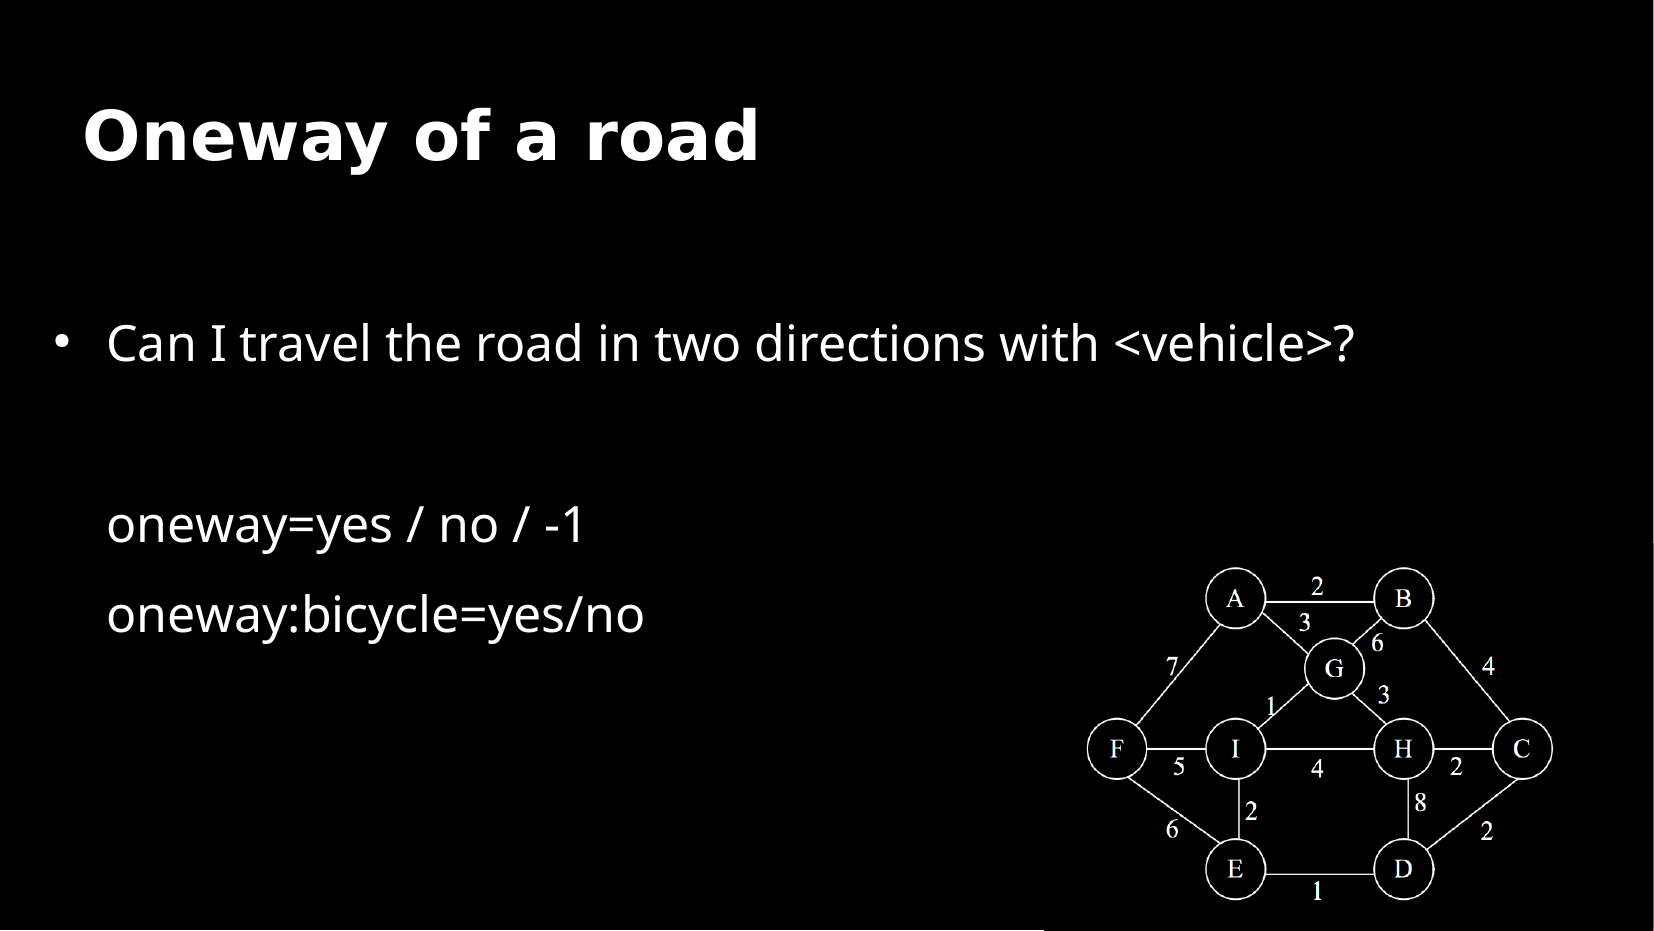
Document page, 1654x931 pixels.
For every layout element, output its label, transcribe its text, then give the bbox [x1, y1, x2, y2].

title Oneway of a road [82, 59, 1571, 215]
picture [1044, 543, 1654, 931]
list Can I travel the road in two directions with <vehicle>? oneway=yes / no / -1 oneway:bicycle=yes/no [35, 217, 1524, 827]
